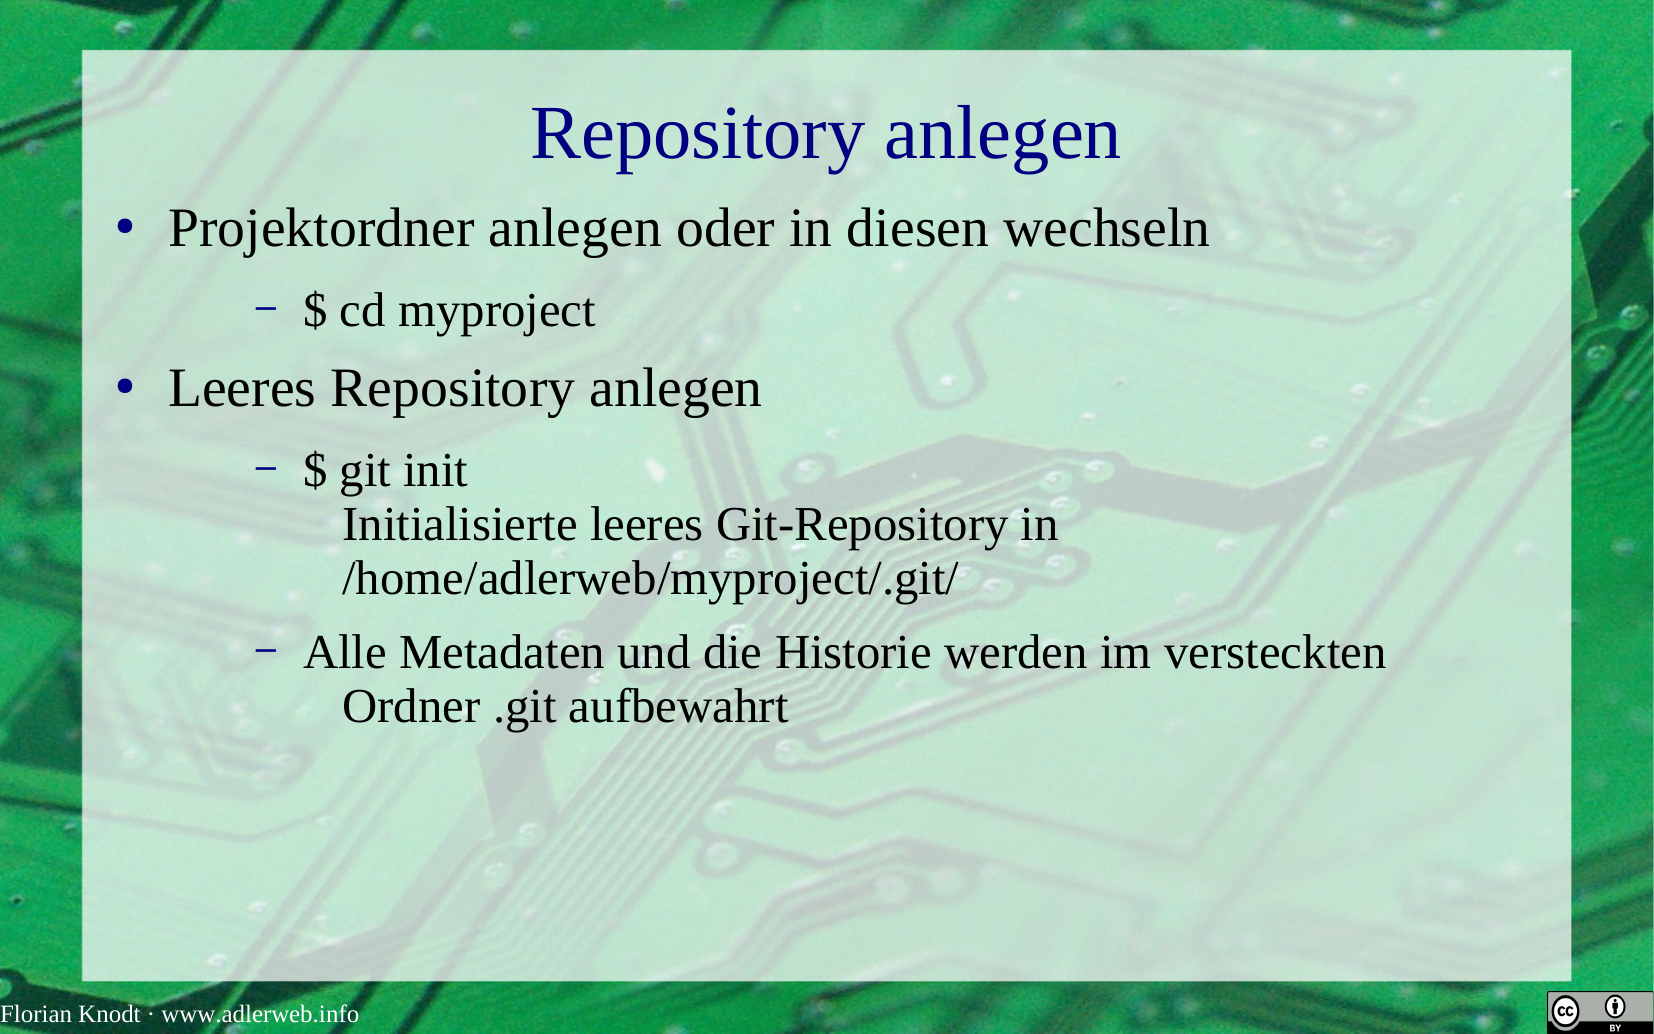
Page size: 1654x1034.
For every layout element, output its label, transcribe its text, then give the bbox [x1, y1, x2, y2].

list Projektordner anlegen oder in diesen wechseln $ cd myproject Leeres Repository anlegen $ git init Initialisierte leeres Git-Repository in /home/adlerweb/myproject/.git/ Alle Metadaten und die Historie werden im versteckten Ordner .git aufbewahrt [82, 196, 1571, 934]
title Repository anlegen [82, 46, 1571, 196]
picture [0, 0, 1654, 1034]
